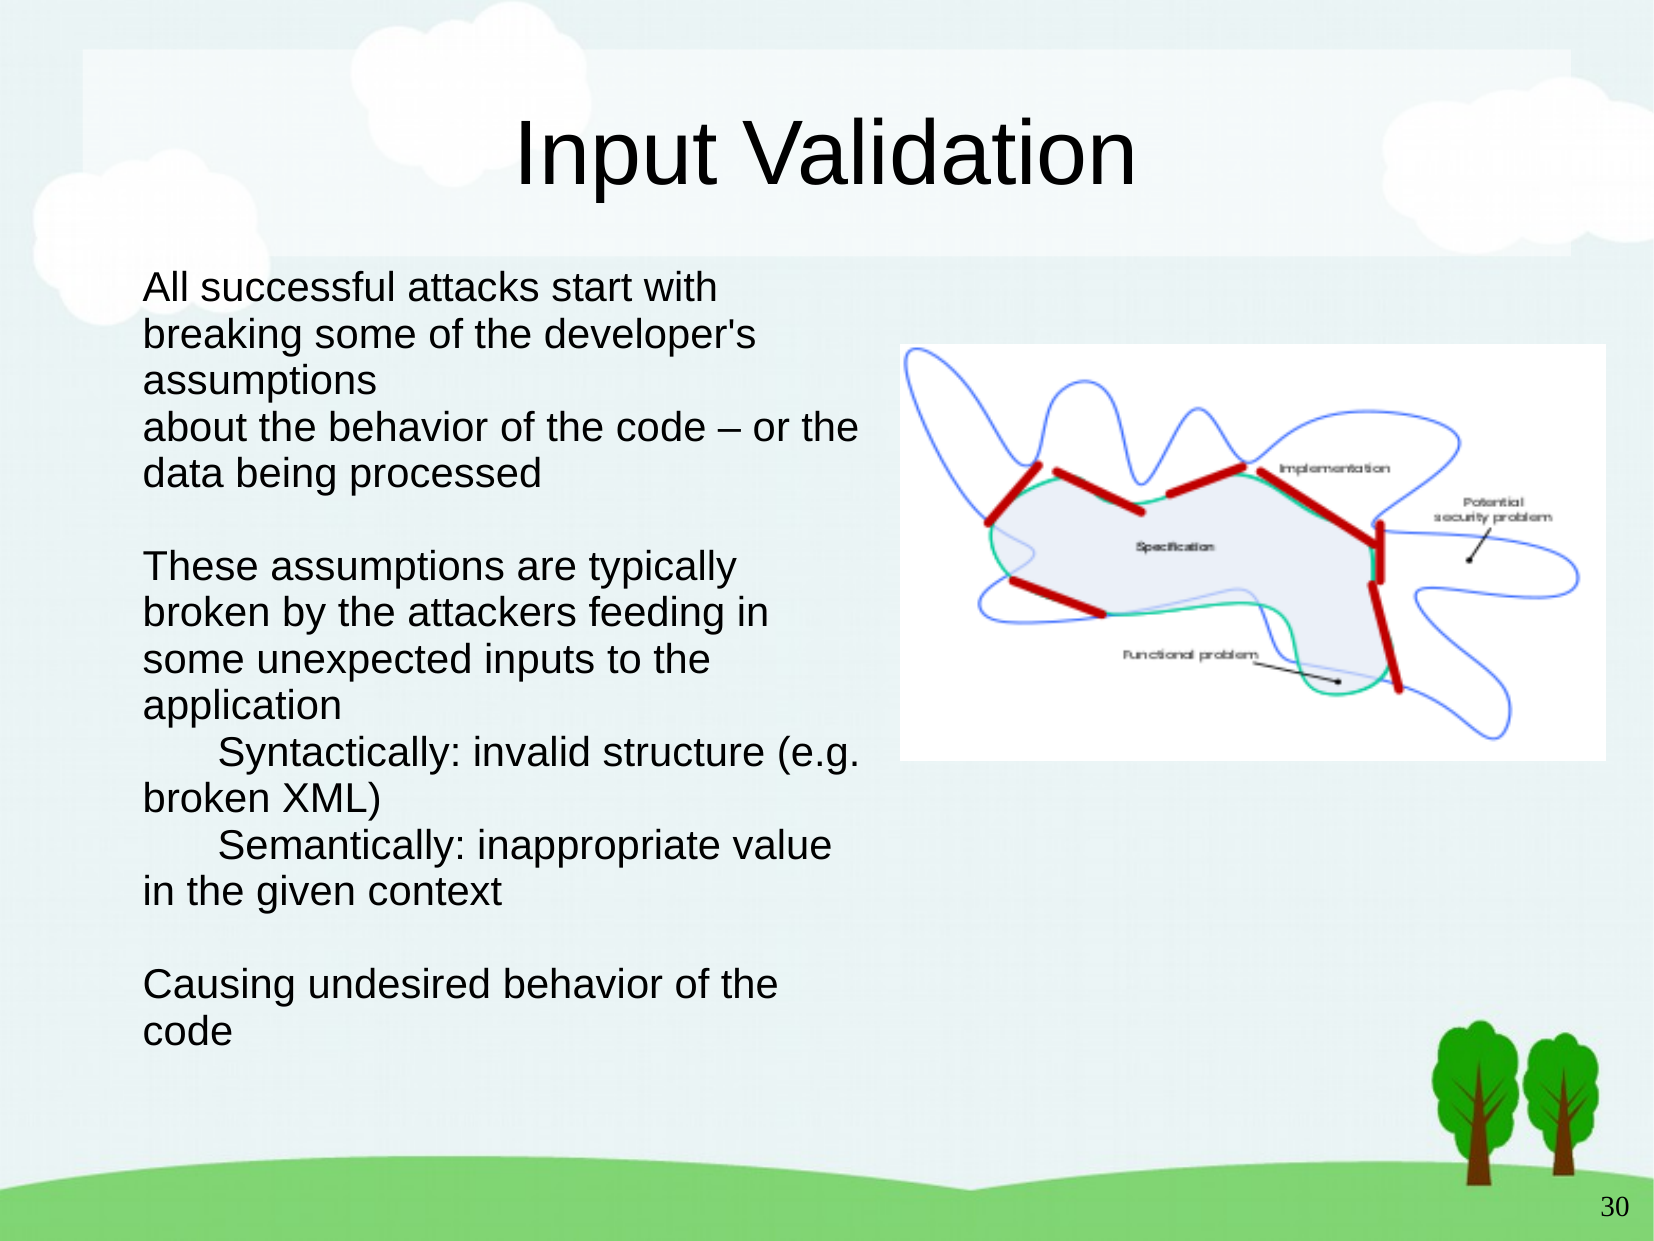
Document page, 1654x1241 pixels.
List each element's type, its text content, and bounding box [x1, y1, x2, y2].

picture [0, 0, 1654, 1241]
text_box All successful attacks start with breaking some of the developer's assumptions about the behavior of the code – or the data being processed These assumptions are typically broken by the attackers feeding in some unexpected inputs to the application Syntactically: invalid structure (e.g. broken XML) Semantically: inappropriate value in the given context Causing undesired behavior of the code [127, 256, 886, 1062]
title Input Validation [82, 49, 1571, 257]
